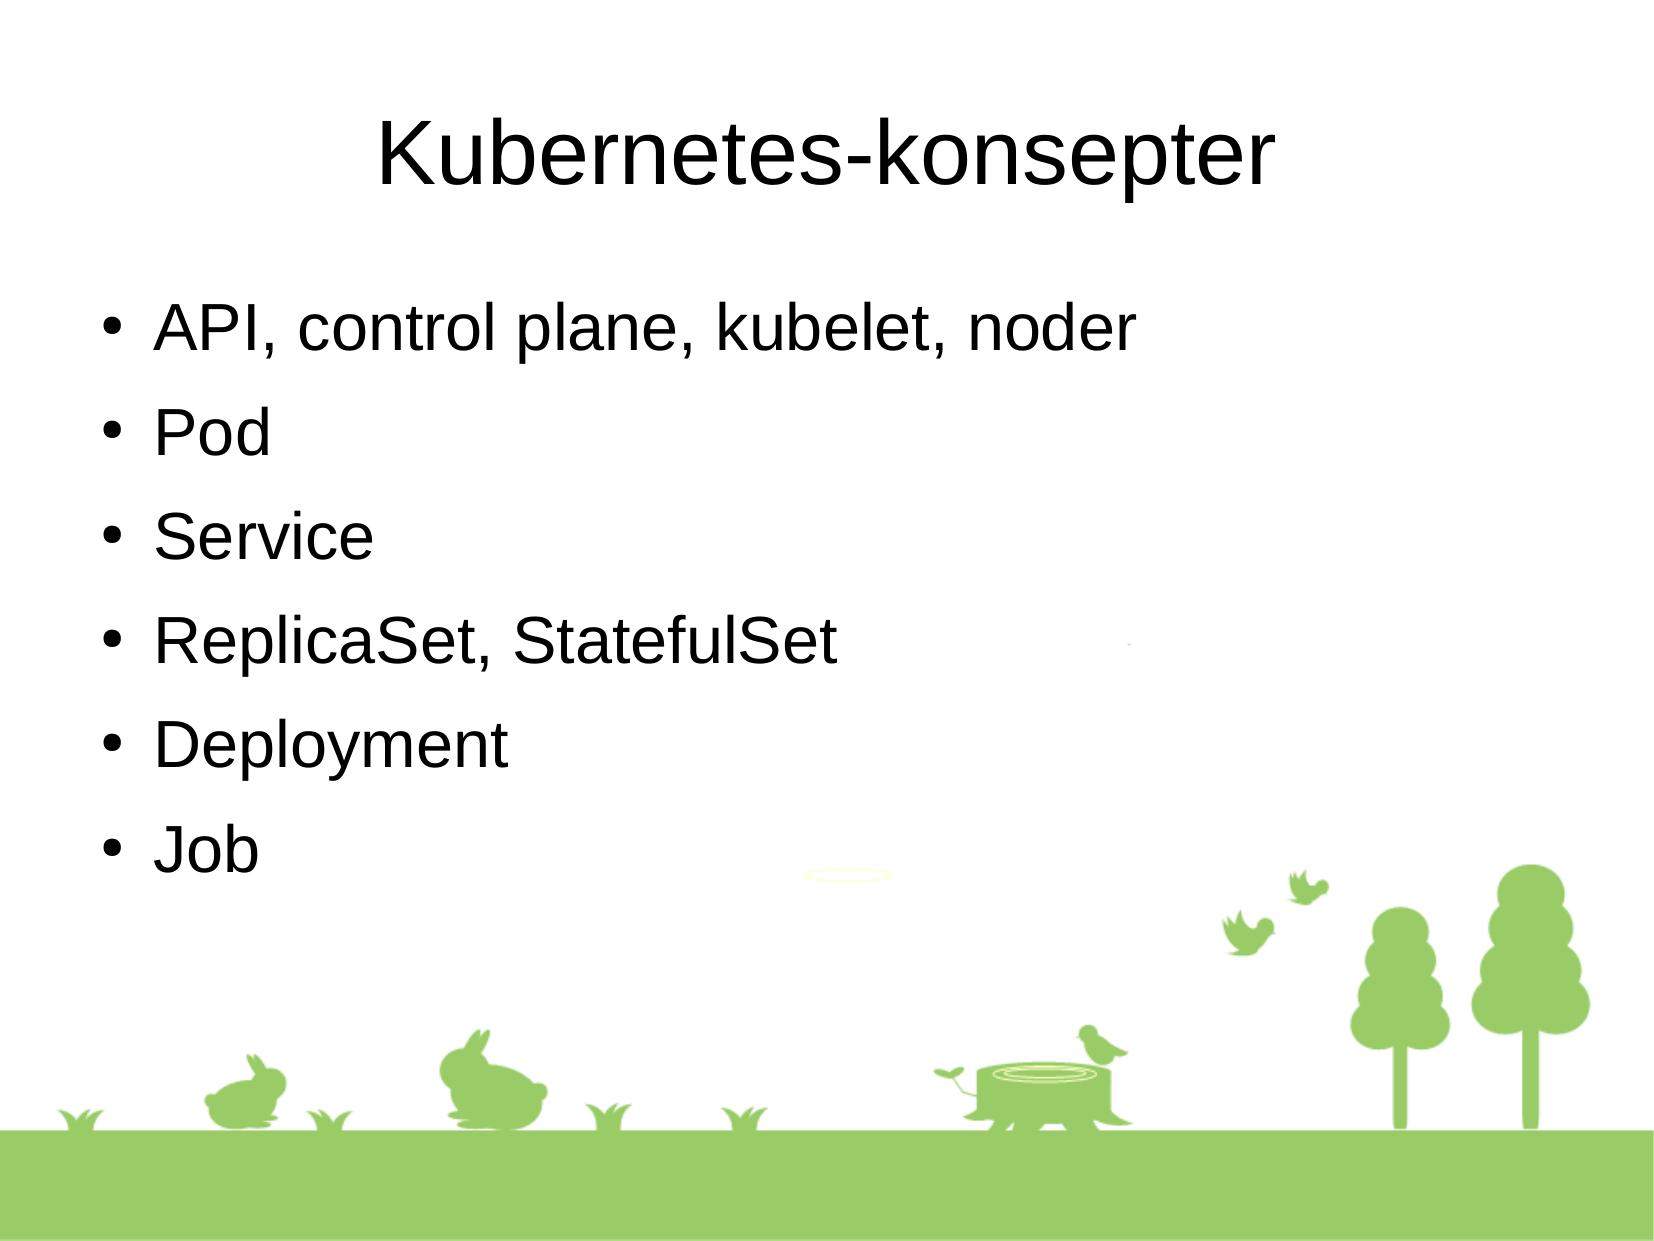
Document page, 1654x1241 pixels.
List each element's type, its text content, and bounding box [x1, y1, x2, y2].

picture [0, 0, 1654, 1241]
title Kubernetes-konsepter [82, 49, 1571, 257]
list API, control plane, kubelet, noder Pod Service ReplicaSet, StatefulSet Deployment Job [82, 290, 1571, 1010]
